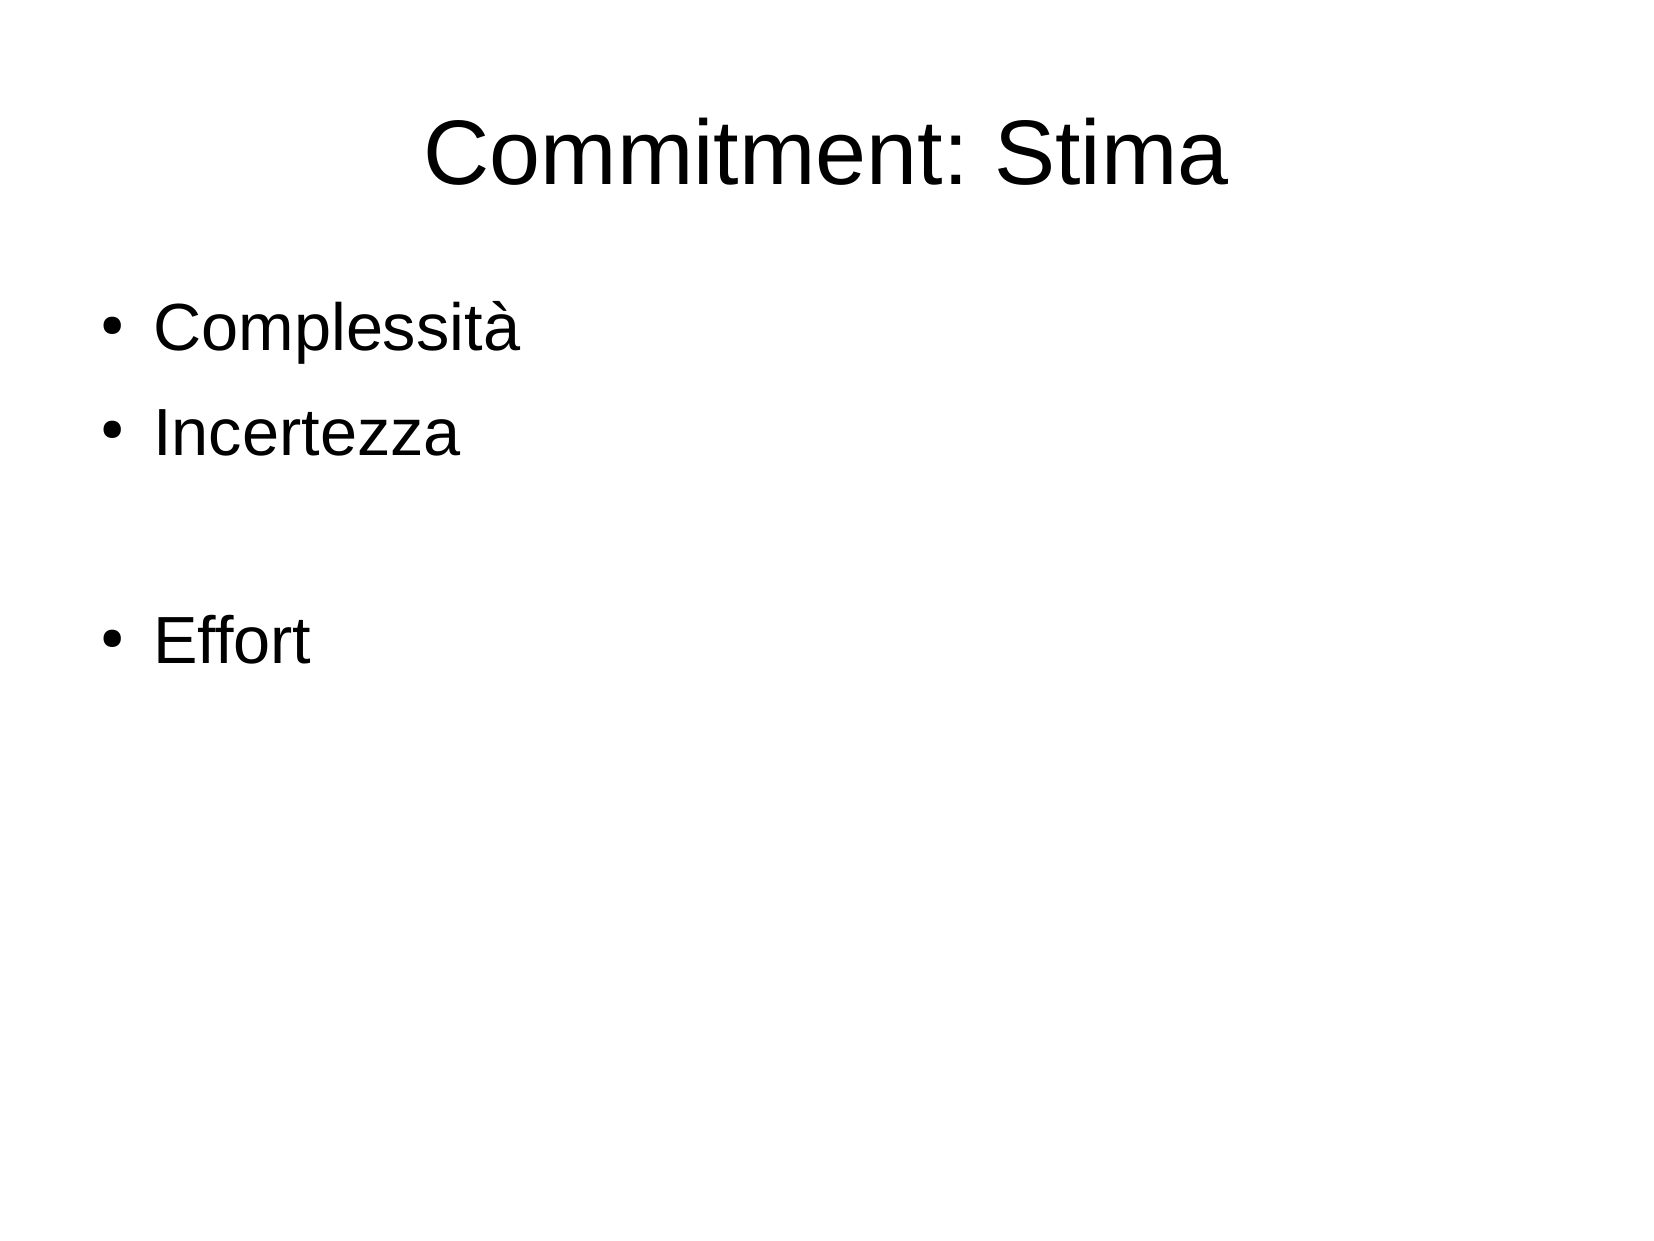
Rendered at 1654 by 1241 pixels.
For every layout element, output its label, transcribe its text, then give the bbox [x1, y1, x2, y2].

list Complessità Incertezza Effort [82, 290, 1571, 1109]
title Commitment: Stima [82, 49, 1571, 257]
